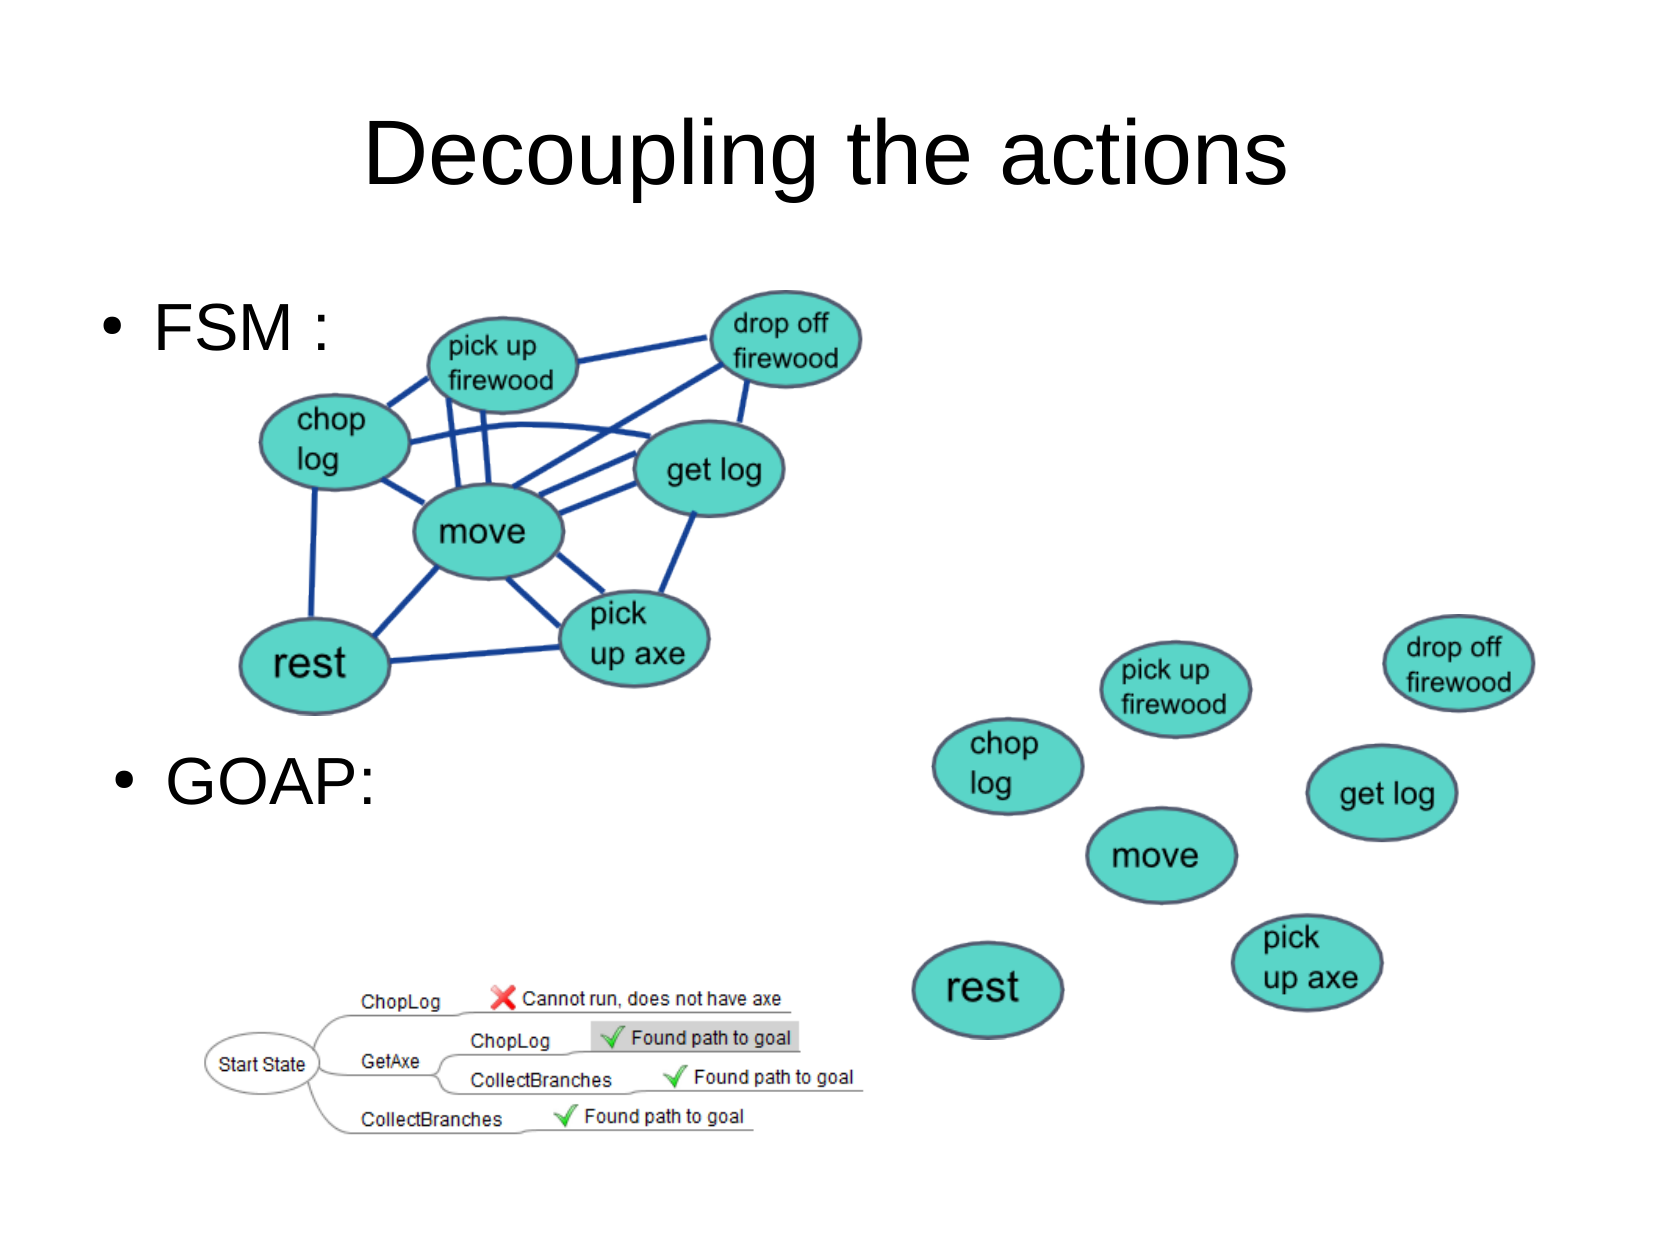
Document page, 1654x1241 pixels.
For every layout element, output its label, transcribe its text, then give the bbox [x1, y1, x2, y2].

title Decoupling the actions [82, 49, 1571, 257]
list GOAP: [94, 744, 390, 844]
picture [70, 290, 1654, 1161]
